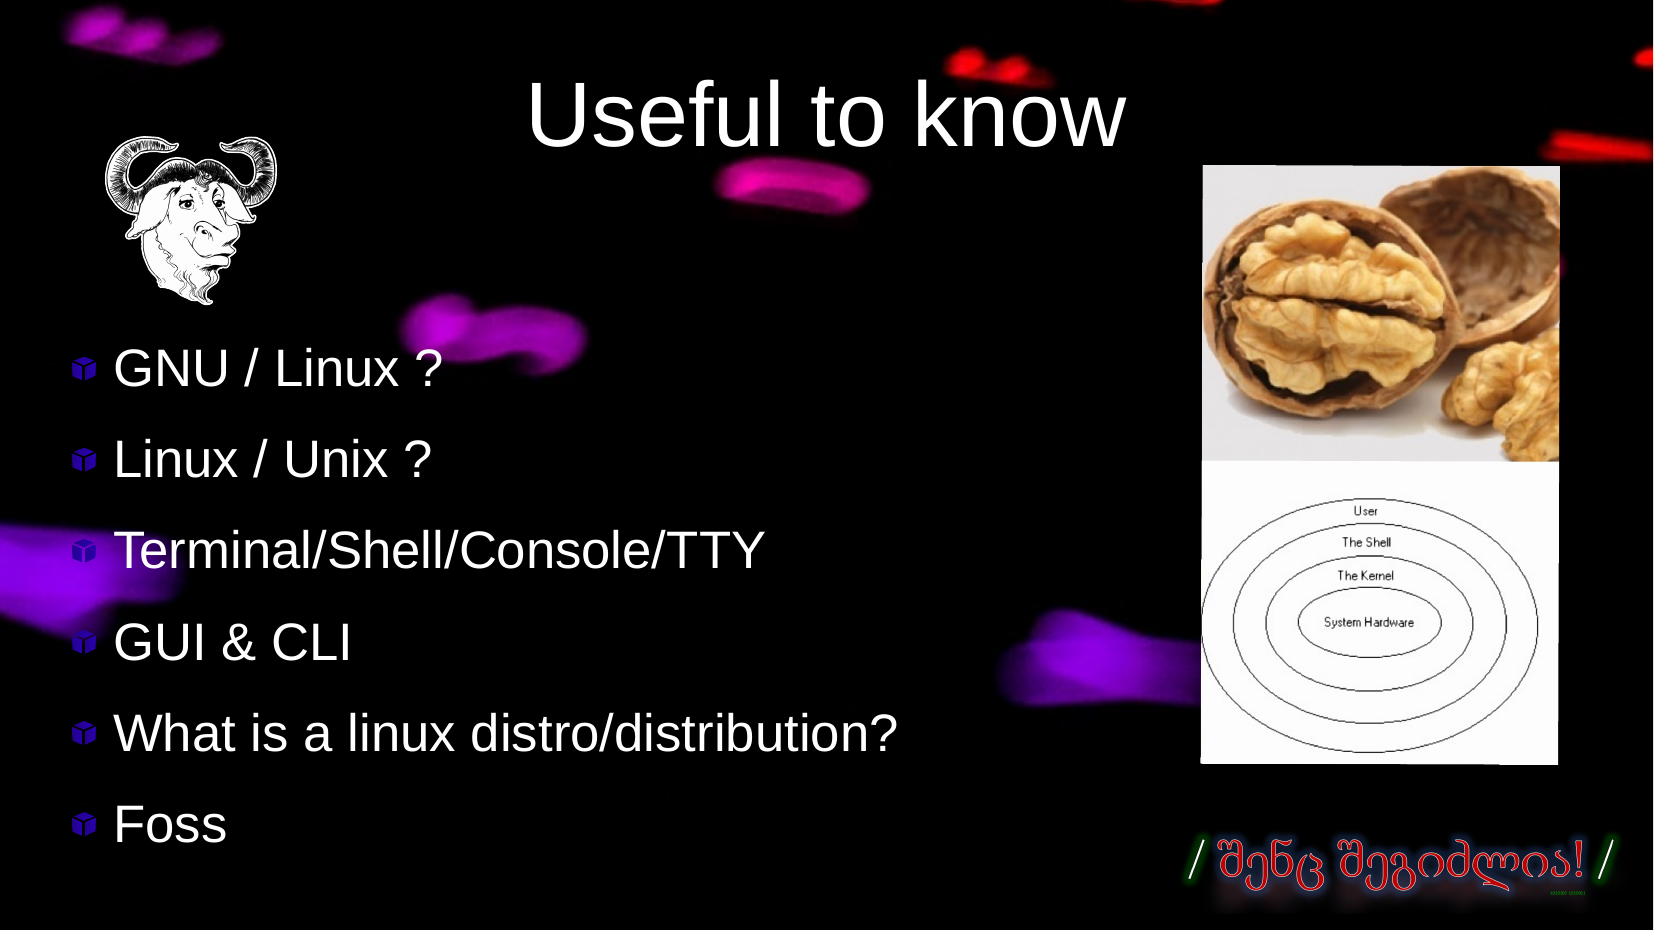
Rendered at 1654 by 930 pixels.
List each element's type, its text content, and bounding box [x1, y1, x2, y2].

text_box [1200, 165, 1561, 766]
picture [0, 0, 1654, 930]
list GNU / Linux ? Linux / Unix ? Terminal/Shell/Console/TTY GUI & CLI What is a linux distro/distribution? Foss [57, 330, 1546, 856]
title Useful to know [82, 37, 1571, 193]
